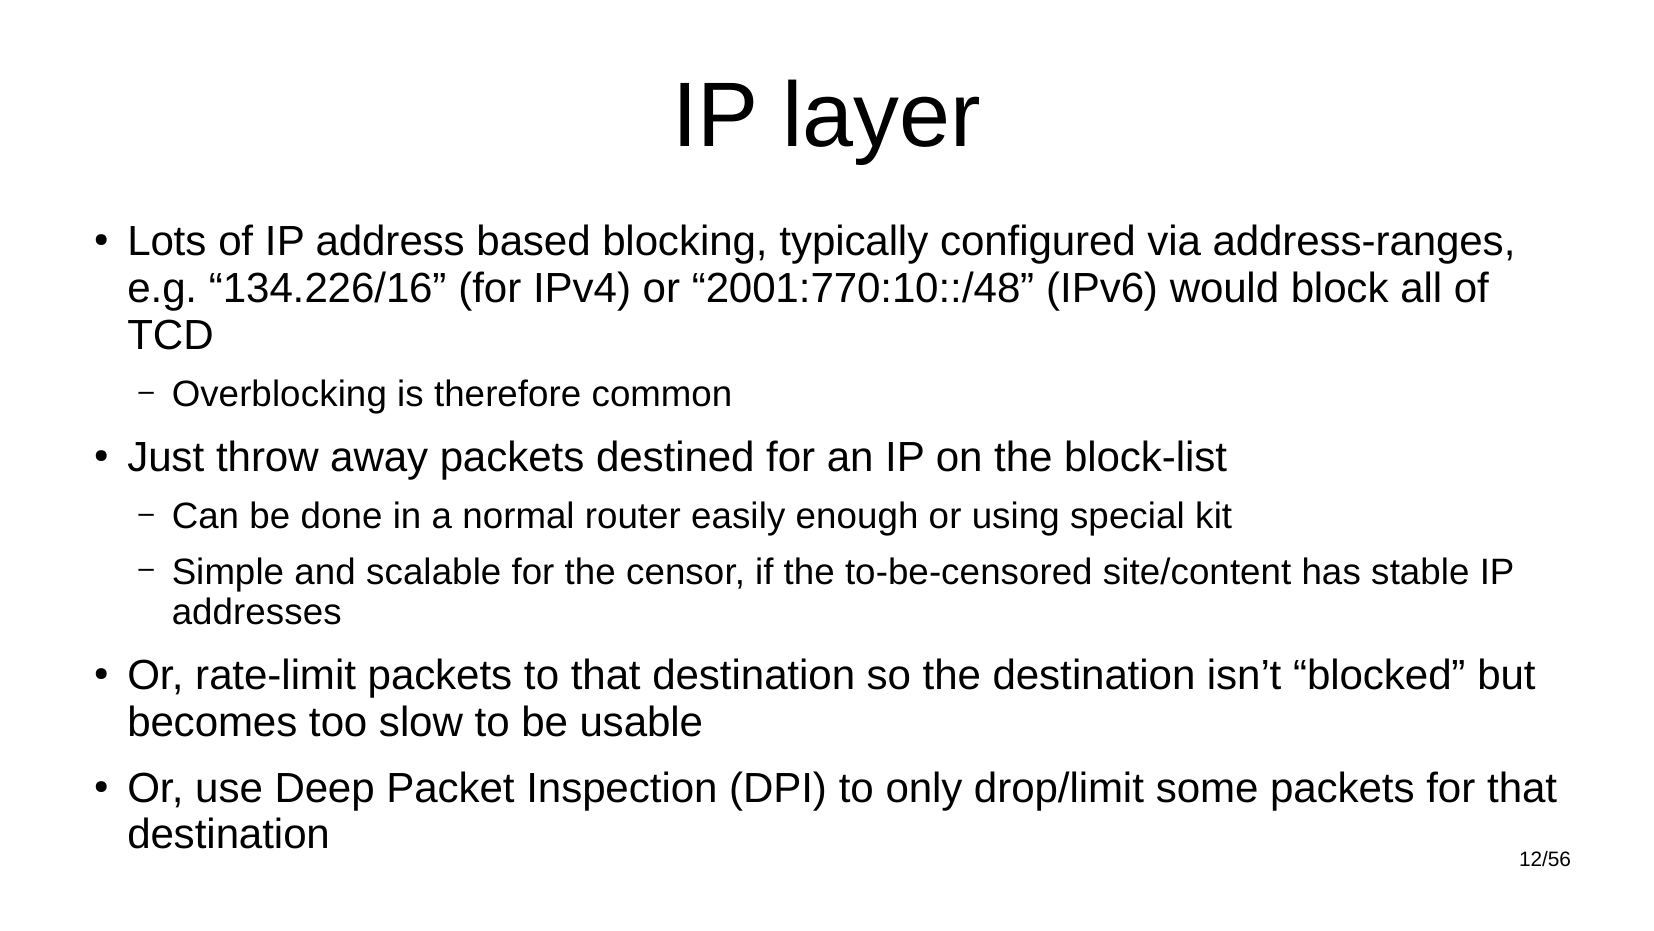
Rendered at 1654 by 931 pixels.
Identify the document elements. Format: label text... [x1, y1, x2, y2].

title IP layer [82, 37, 1571, 193]
list Lots of IP address based blocking, typically configured via address-ranges, e.g. “134.226/16” (for IPv4) or “2001:770:10::/48” (IPv6) would block all of TCD Overblocking is therefore common Just throw away packets destined for an IP on the block-list Can be done in a normal router easily enough or using special kit Simple and scalable for the censor, if the to-be-censored site/content has stable IP addresses Or, rate-limit packets to that destination so the destination isn’t “blocked” but becomes too slow to be usable Or, use Deep Packet Inspection (DPI) to only drop/limit some packets for that destination [82, 217, 1571, 863]
